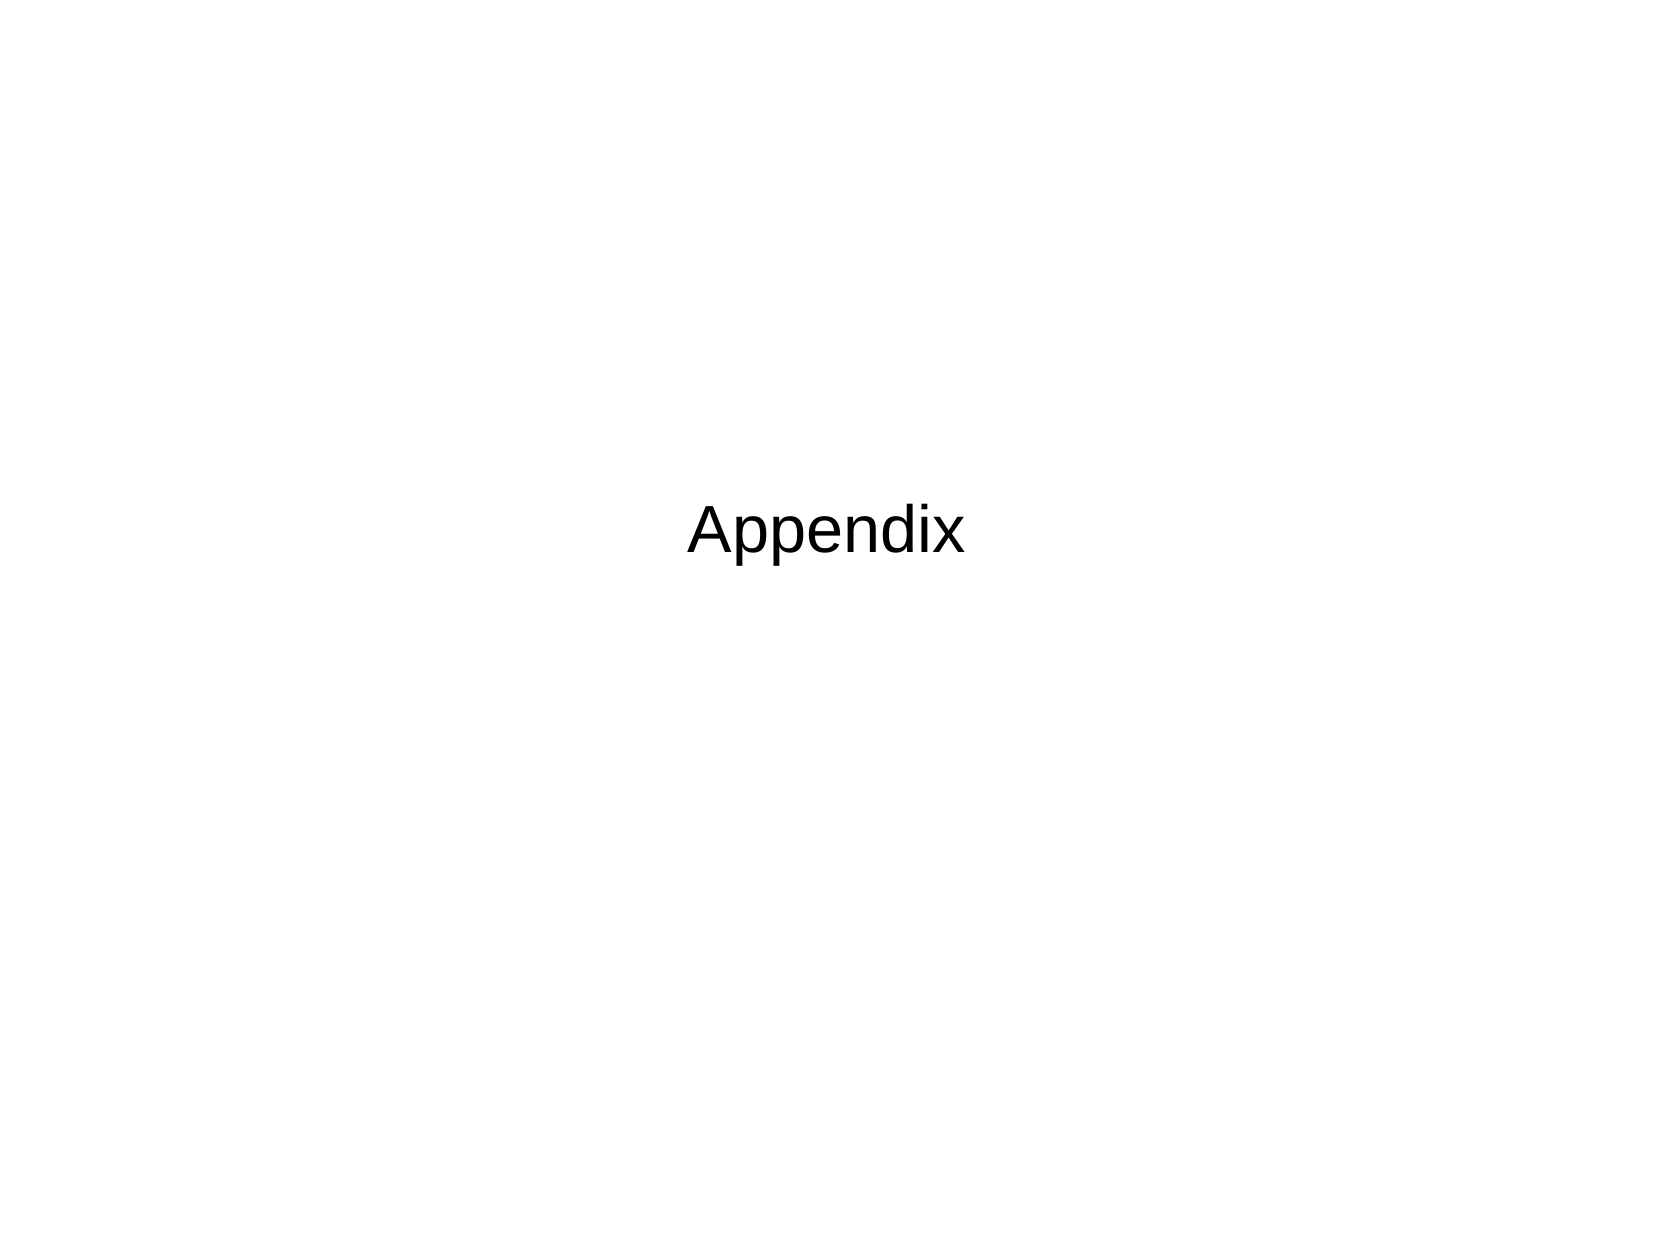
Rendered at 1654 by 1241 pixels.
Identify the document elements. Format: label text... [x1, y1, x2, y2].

subtitle Appendix [82, 49, 1571, 1010]
